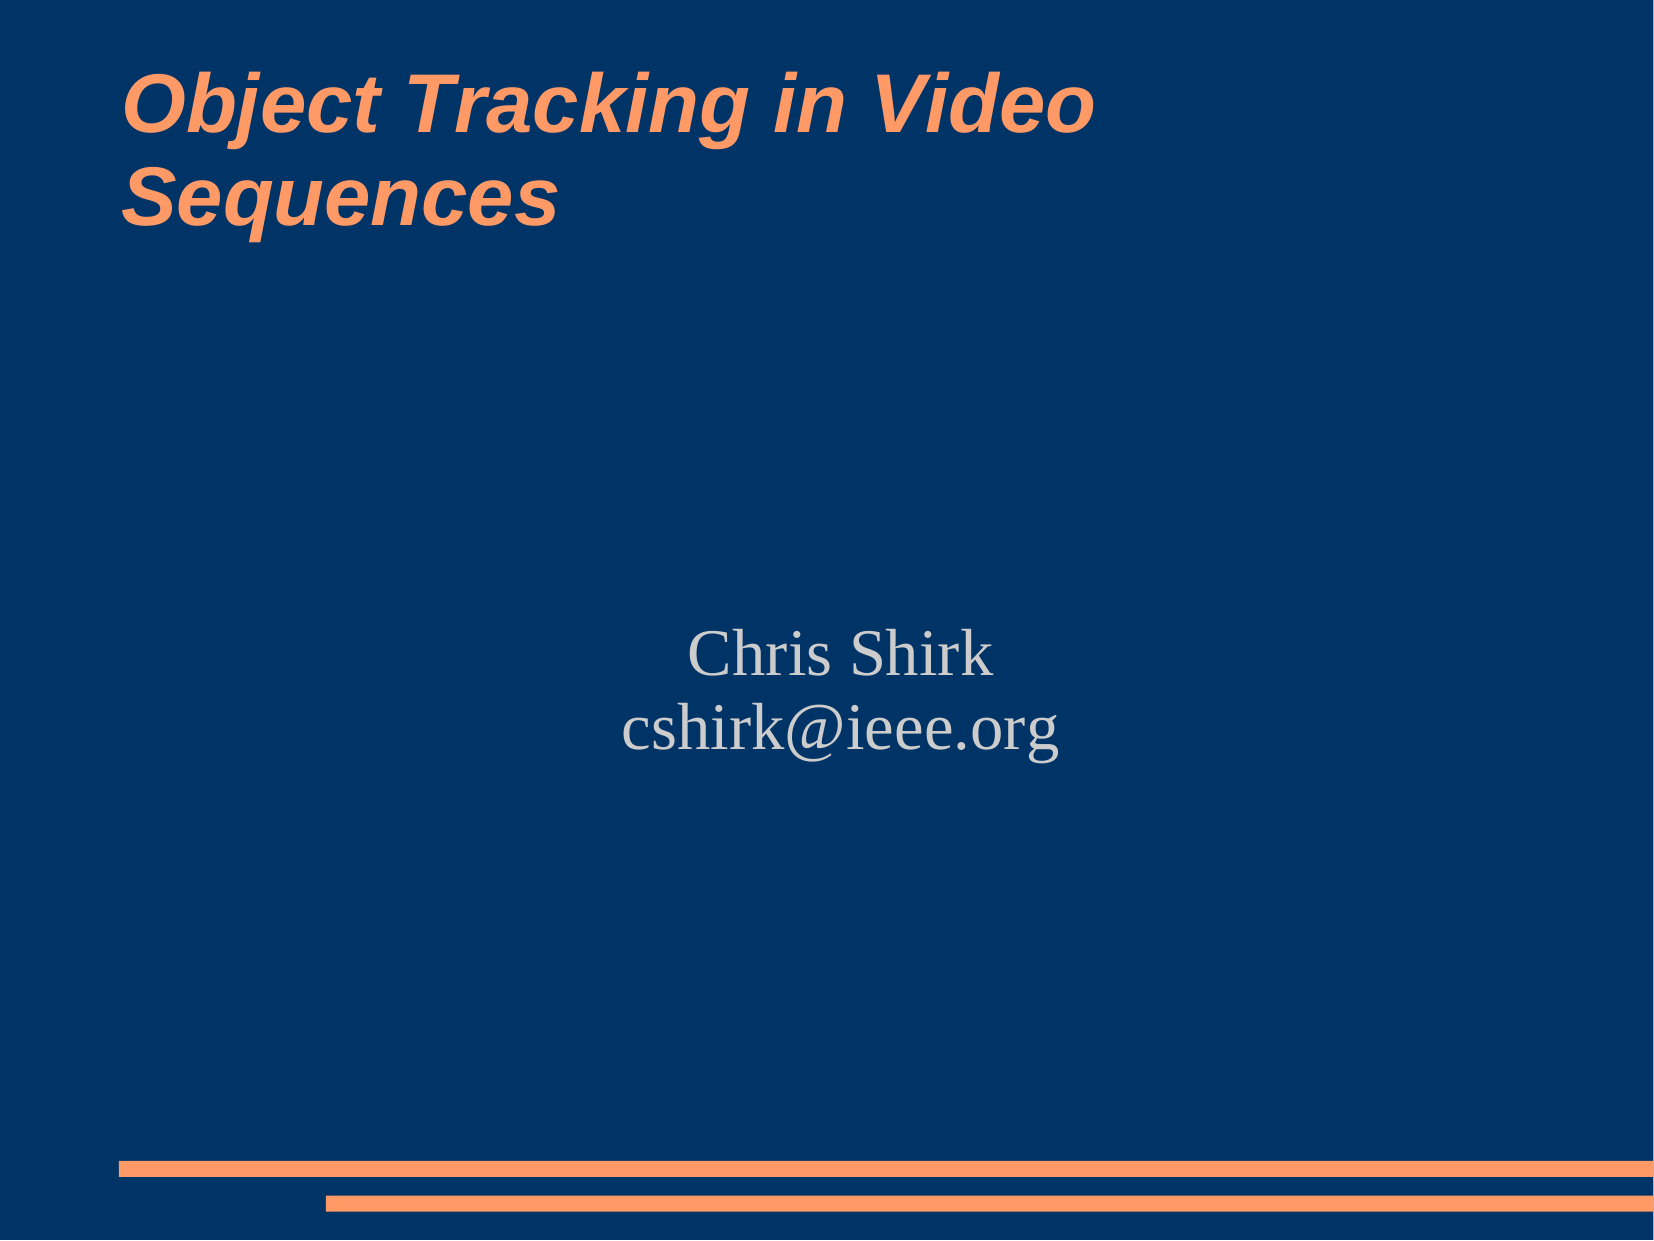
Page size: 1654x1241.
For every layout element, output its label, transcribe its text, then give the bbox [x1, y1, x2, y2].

title Object Tracking in Video Sequences [121, 46, 1534, 254]
subtitle Chris Shirk cshirk@ieee.org [121, 322, 1561, 1133]
